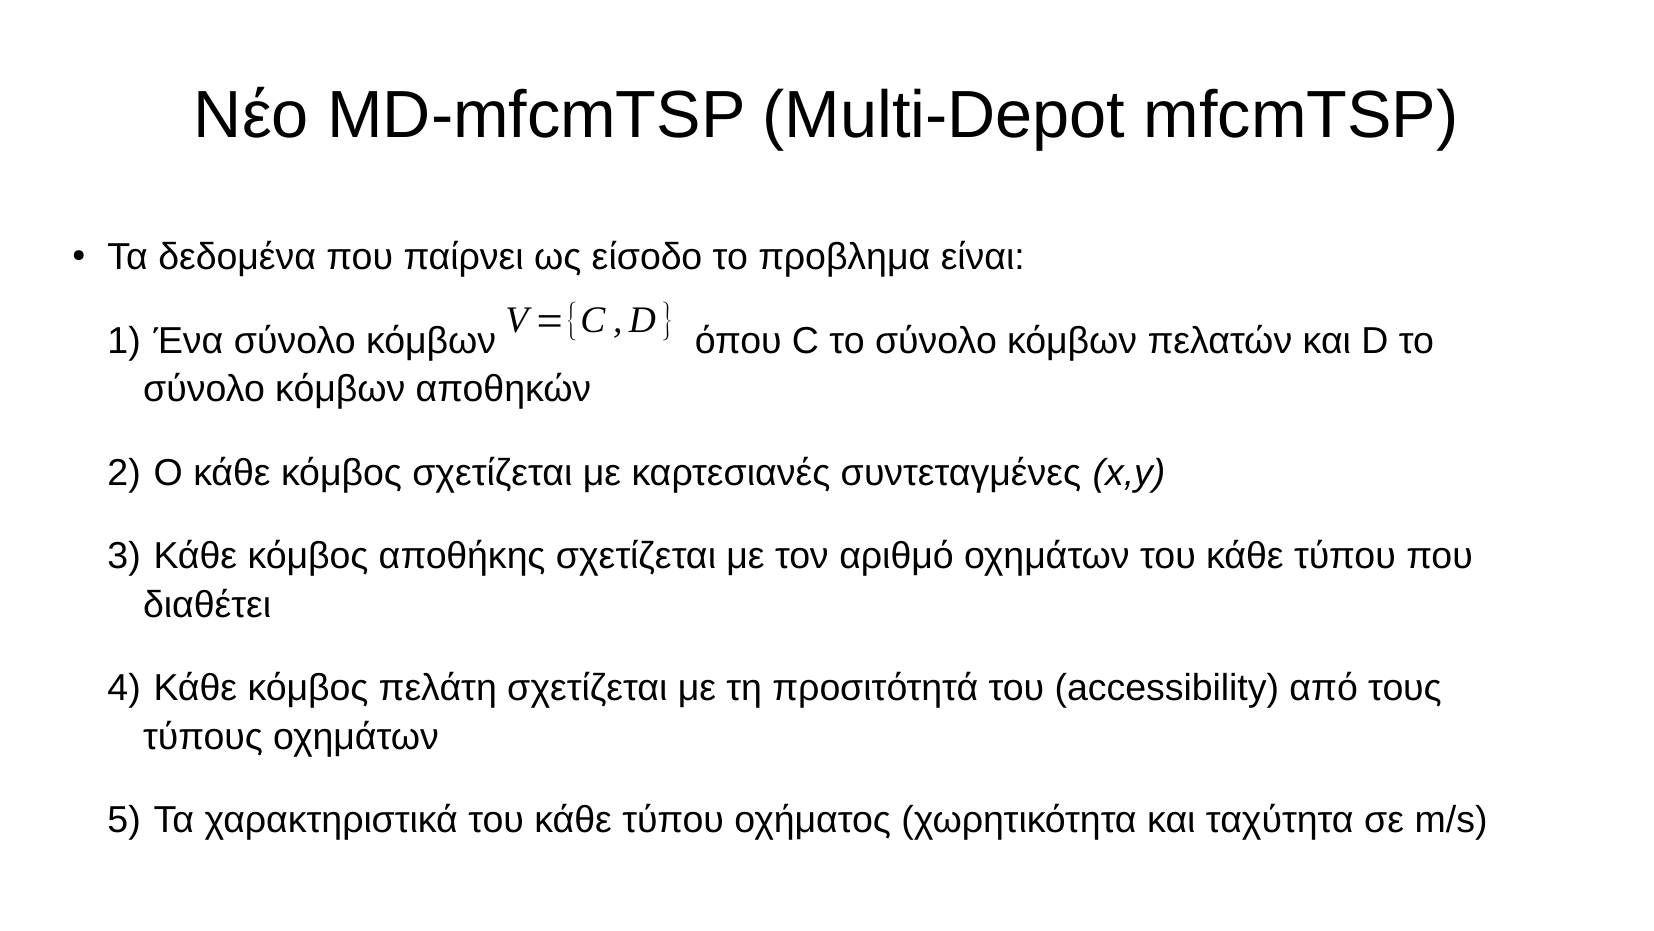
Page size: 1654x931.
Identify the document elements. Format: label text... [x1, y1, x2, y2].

title Νέο MD-mfcmTSP (Multi-Depot mfcmTSP) [82, 37, 1571, 193]
chart [505, 300, 676, 344]
subtitle Τα δεδομένα που παίρνει ως είσοδο το προβλημα είναι: Ένα σύνολο κόμβων όπου C το σύνολο κόμβων πελατών και D το σύνολο κόμβων αποθηκών Ο κάθε κόμβος σχετίζεται με καρτεσιανές συντεταγμένες (x,y) Κάθε κόμβος αποθήκης σχετίζεται με τον αριθμό οχημάτων του κάθε τύπου που διαθέτει Κάθε κόμβος πελάτη σχετίζεται με τη προσιτότητά του (accessibility) από τους τύπους οχημάτων Τα χαρακτηριστικά του κάθε τύπου οχήματος (χωρητικότητα και ταχύτητα σε m/s) [72, 150, 1561, 931]
